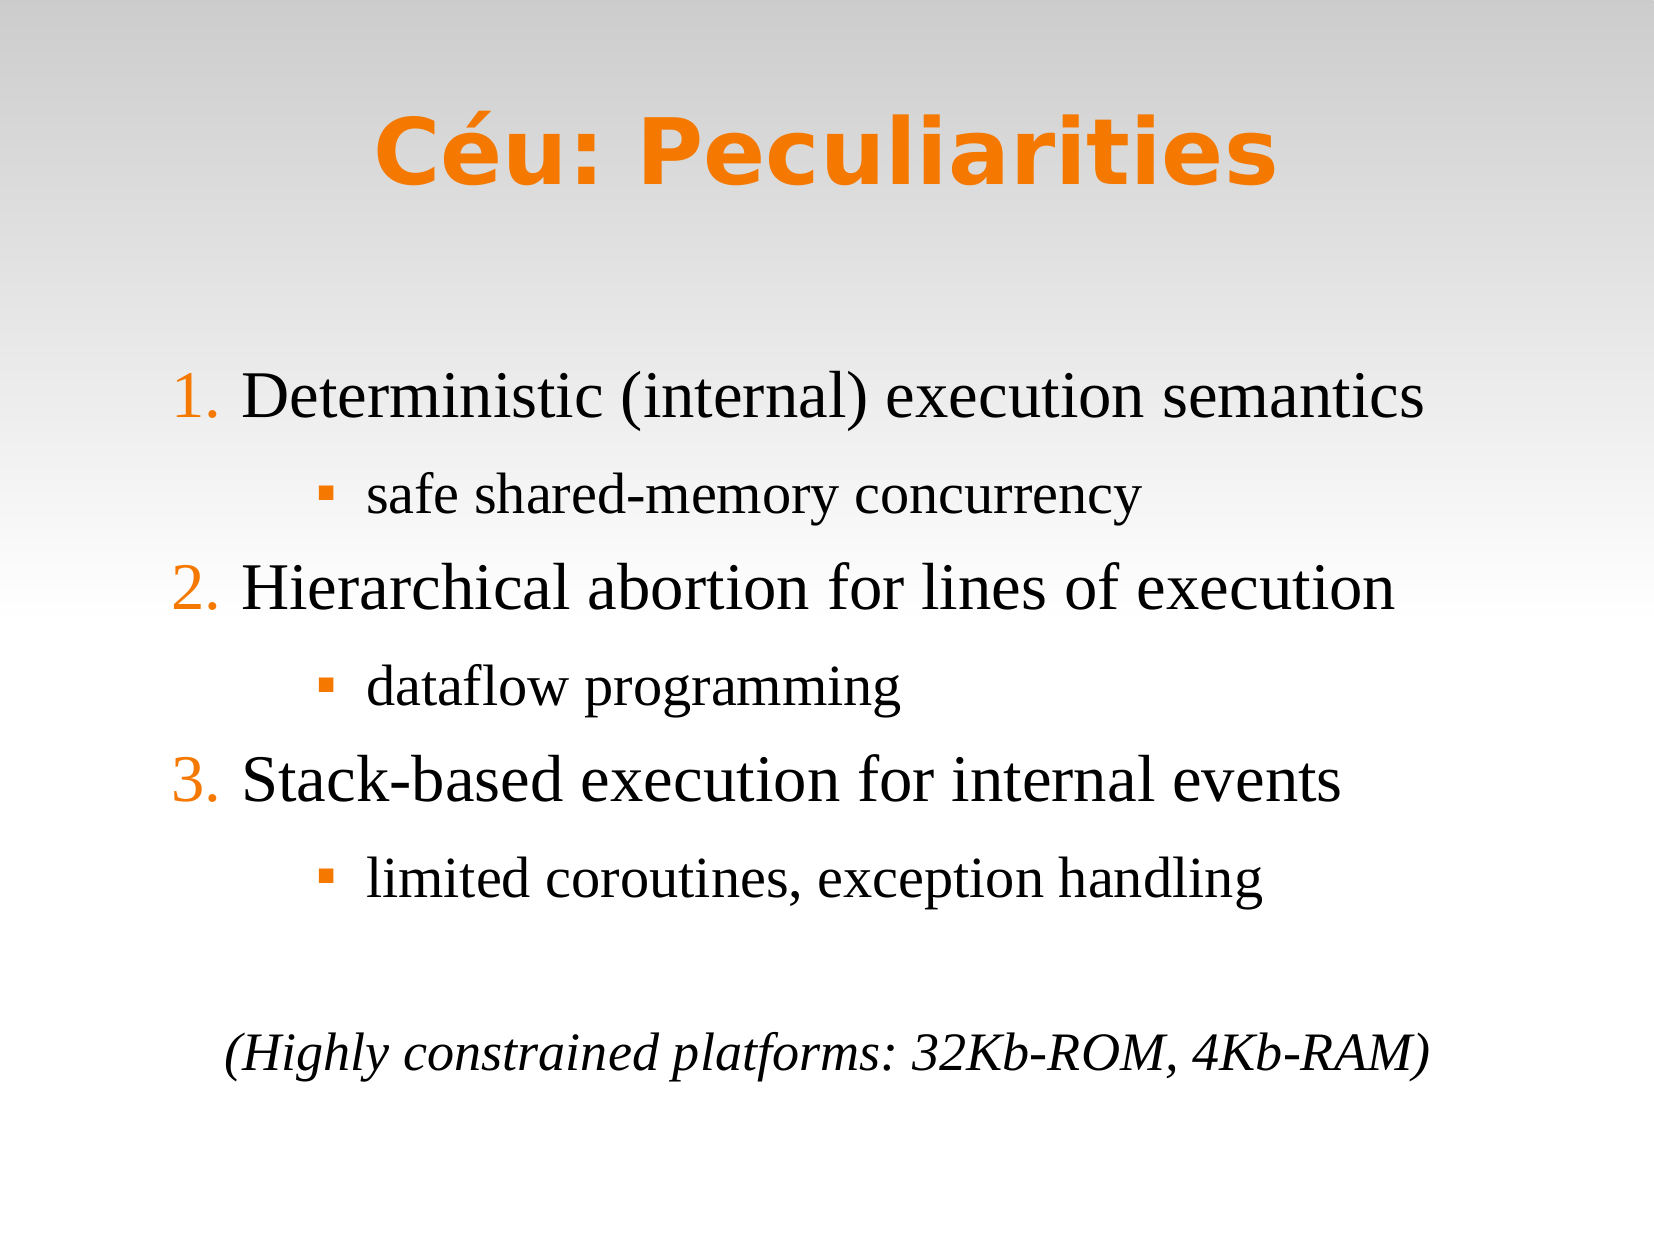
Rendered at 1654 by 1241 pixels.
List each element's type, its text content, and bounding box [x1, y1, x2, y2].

list Deterministic (internal) execution semantics safe shared-memory concurrency Hierarchical abortion for lines of execution dataflow programming Stack-based execution for internal events limited coroutines, exception handling (Highly constrained platforms: 32Kb-ROM, 4Kb-RAM) [82, 254, 1571, 1138]
title Céu: Peculiarities [82, 49, 1571, 254]
